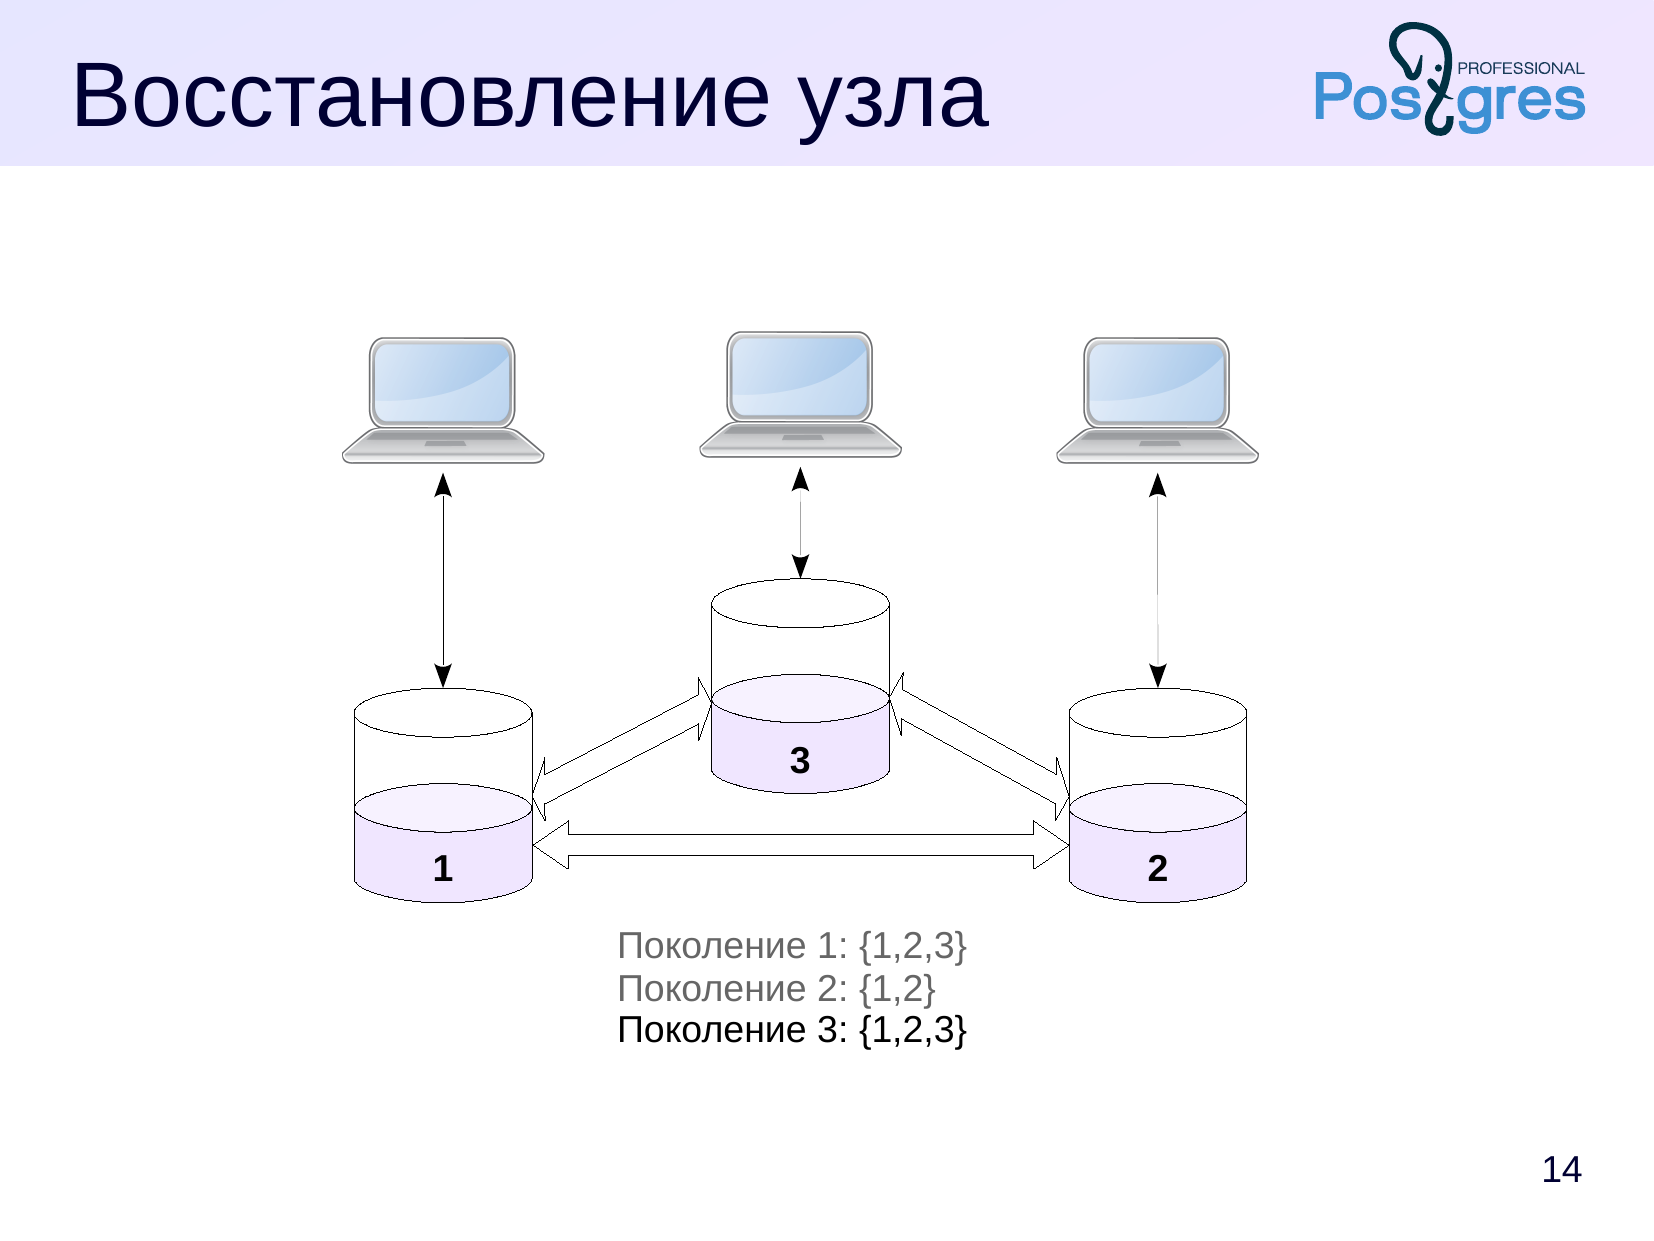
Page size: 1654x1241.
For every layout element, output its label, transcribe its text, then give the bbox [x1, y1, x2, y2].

picture [690, 322, 911, 467]
title Восстановление узла [70, 43, 1241, 147]
picture [1047, 328, 1268, 473]
text_box [354, 578, 1247, 903]
text_box 2 [1132, 840, 1184, 897]
picture [333, 328, 553, 473]
text_box Поколение 1: {1,2,3} Поколение 2: {1,2} Поколение 3: {1,2,3} [602, 917, 993, 1059]
text_box 3 [775, 732, 826, 790]
text_box 1 [417, 840, 469, 897]
